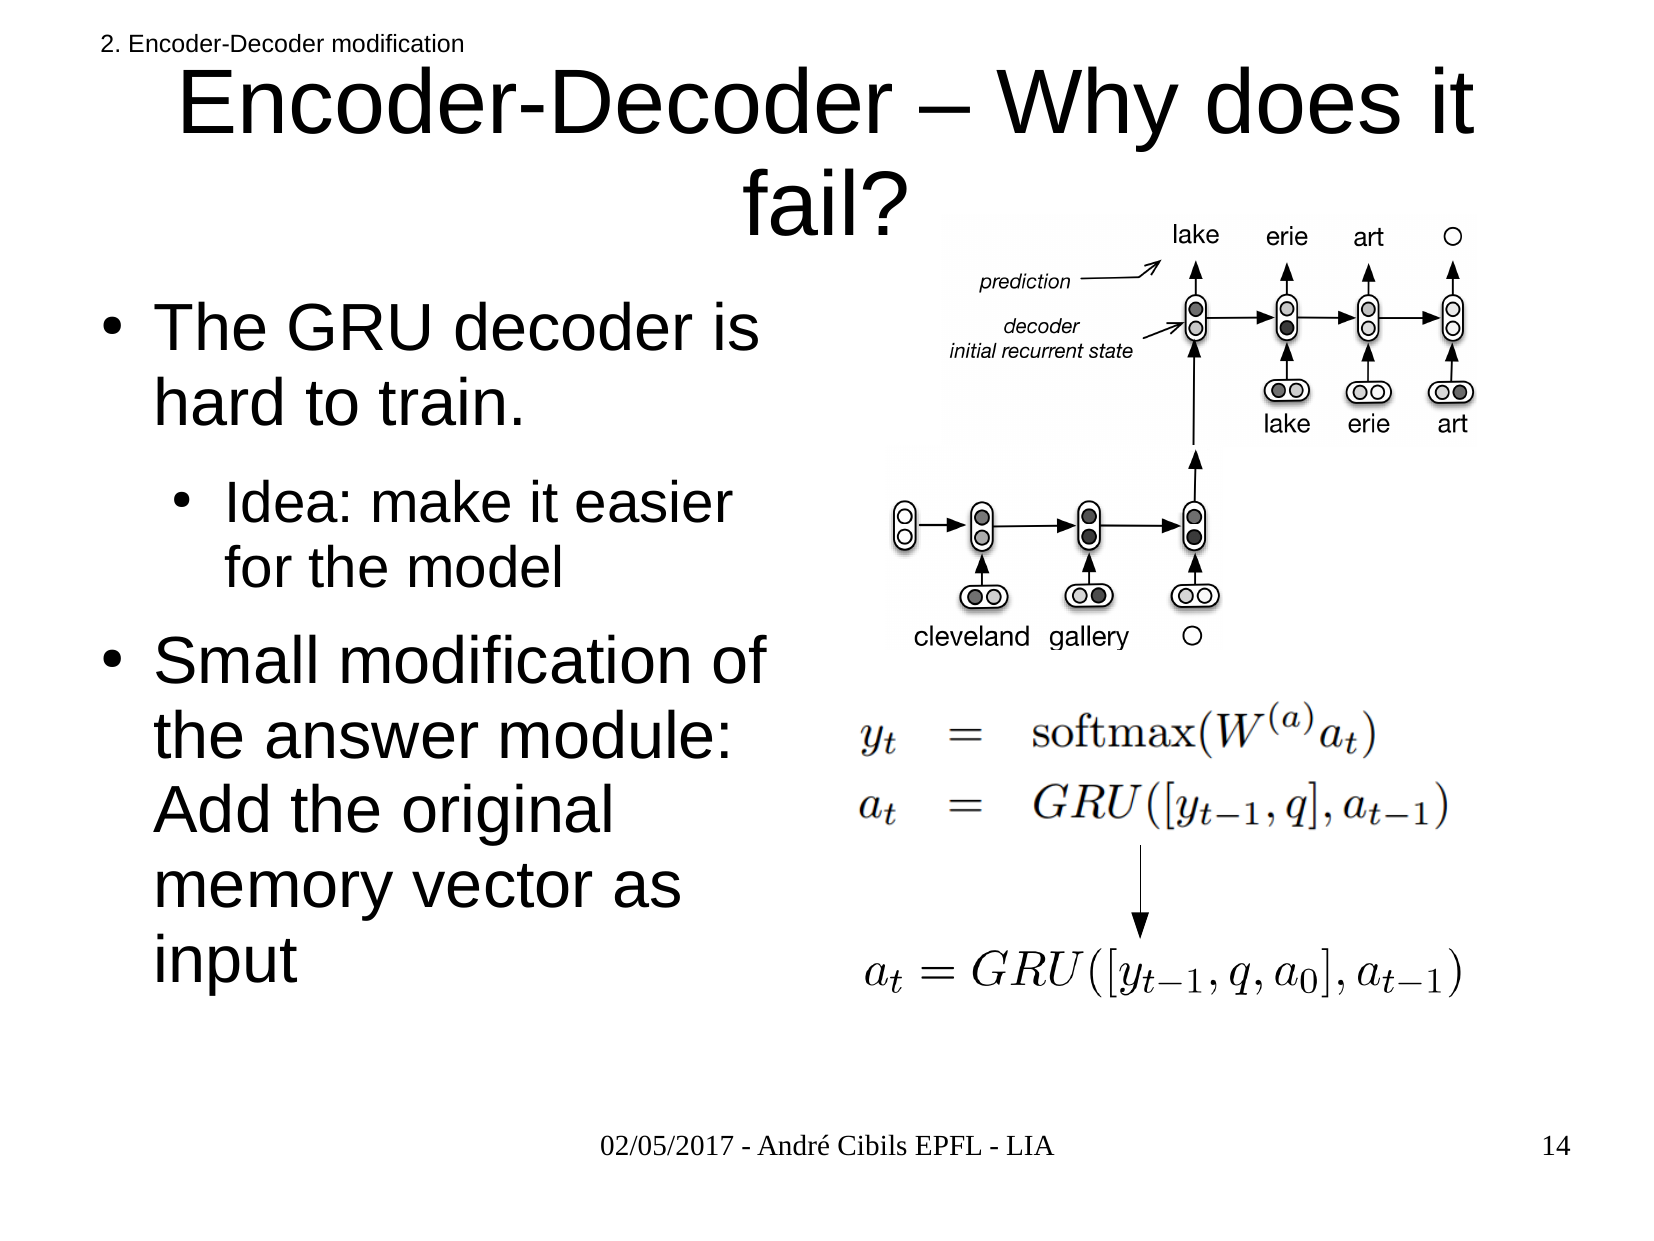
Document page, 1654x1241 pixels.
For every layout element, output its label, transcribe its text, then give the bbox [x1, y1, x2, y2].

picture [885, 214, 1477, 650]
list 2. Encoder-Decoder modification [29, 29, 945, 58]
title Encoder-Decoder – Why does it fail? [82, 49, 1571, 257]
picture [846, 693, 1454, 850]
picture [826, 912, 1506, 1034]
list The GRU decoder is hard to train. Idea: make it easier for the model Small modification of the answer module: Add the original memory vector as input [82, 290, 809, 1109]
